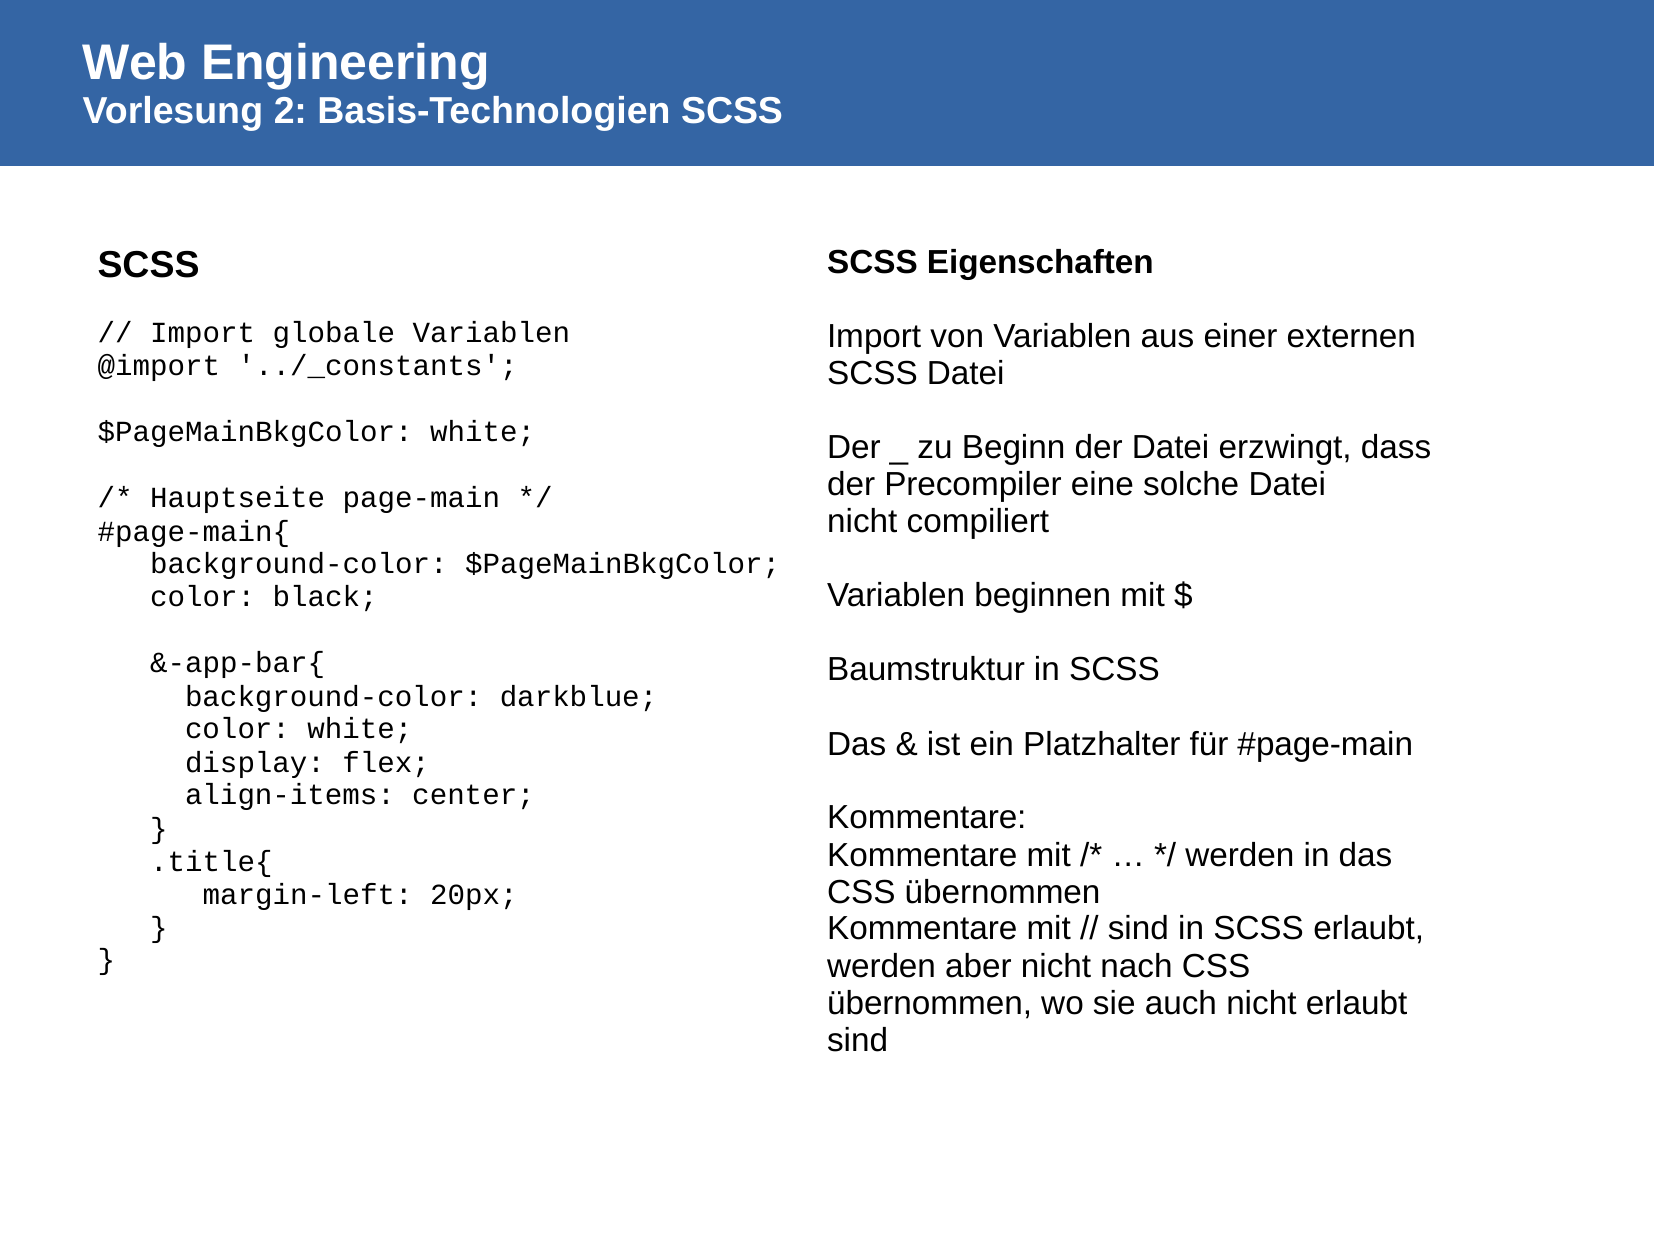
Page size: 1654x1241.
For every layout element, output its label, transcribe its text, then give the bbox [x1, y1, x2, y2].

text_box SCSS // Import globale Variablen @import '../_constants'; $PageMainBkgColor: white; /* Hauptseite page-main */ #page-main{ background-color: $PageMainBkgColor; color: black; &-app-bar{ background-color: darkblue; color: white; display: flex; align-items: center; } .title{ margin-left: 20px; } } [82, 236, 795, 1212]
text_box SCSS Eigenschaften Import von Variablen aus einer externen SCSS Datei Der _ zu Beginn der Datei erzwingt, dass der Precompiler eine solche Datei nicht compiliert Variablen beginnen mit $ Baumstruktur in SCSS Das & ist ein Platzhalter für #page-main Kommentare: Kommentare mit /* … */ werden in das CSS übernommen Kommentare mit // sind in SCSS erlaubt, werden aber nicht nach CSS übernommen, wo sie auch nicht erlaubt sind [812, 236, 1465, 1146]
title Web Engineering Vorlesung 2: Basis-Technologien SCSS [82, 0, 1571, 166]
